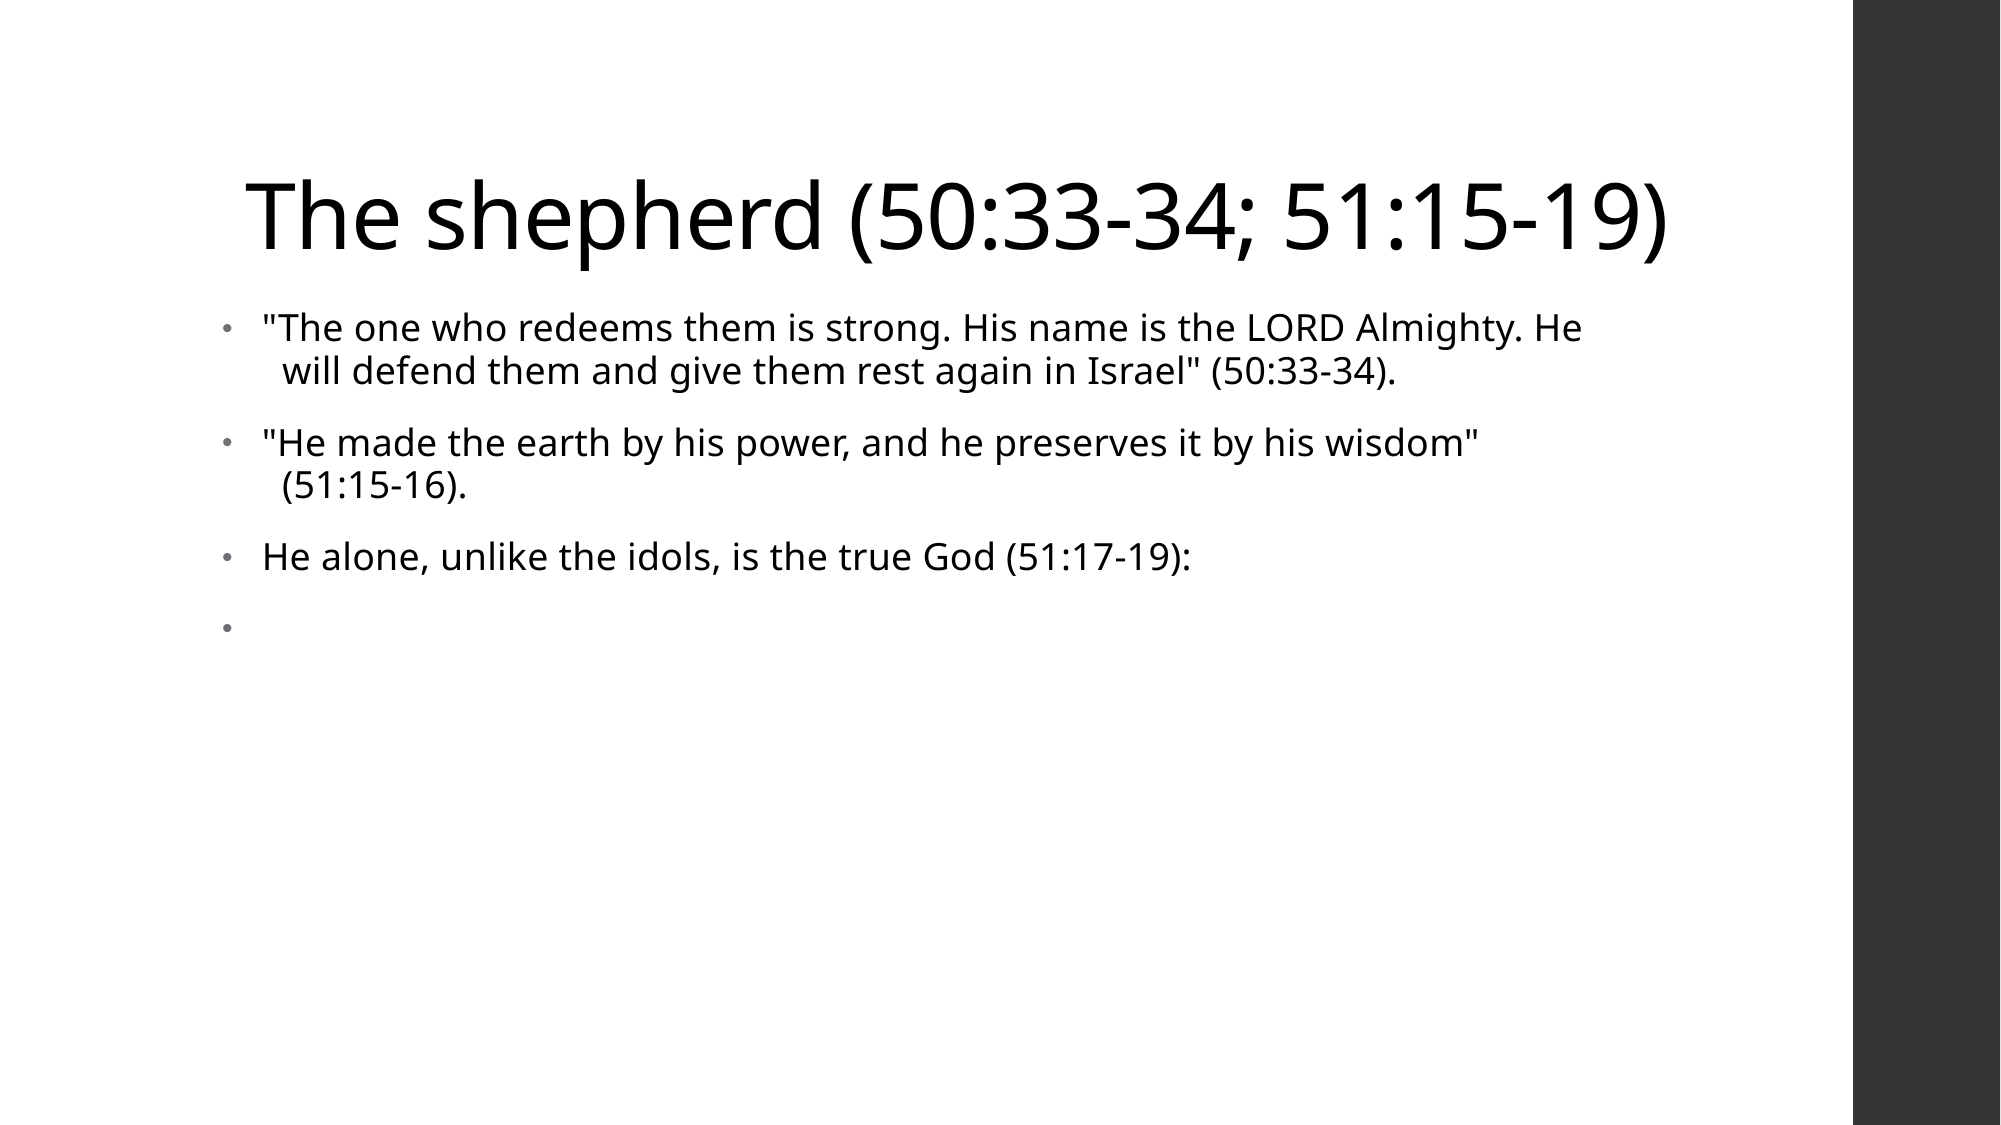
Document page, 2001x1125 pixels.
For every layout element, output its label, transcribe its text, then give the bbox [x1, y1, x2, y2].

list "The one who redeems them is strong. His name is the LORD Almighty. He will defend them and give them rest again in Israel" (50:33-34). "He made the earth by his power, and he preserves it by his wisdom" (51:15-16). He alone, unlike the idols, is the true God (51:17-19): [206, 299, 1617, 1014]
title The shepherd (50:33-34; 51:15-19) [206, 60, 1797, 278]
